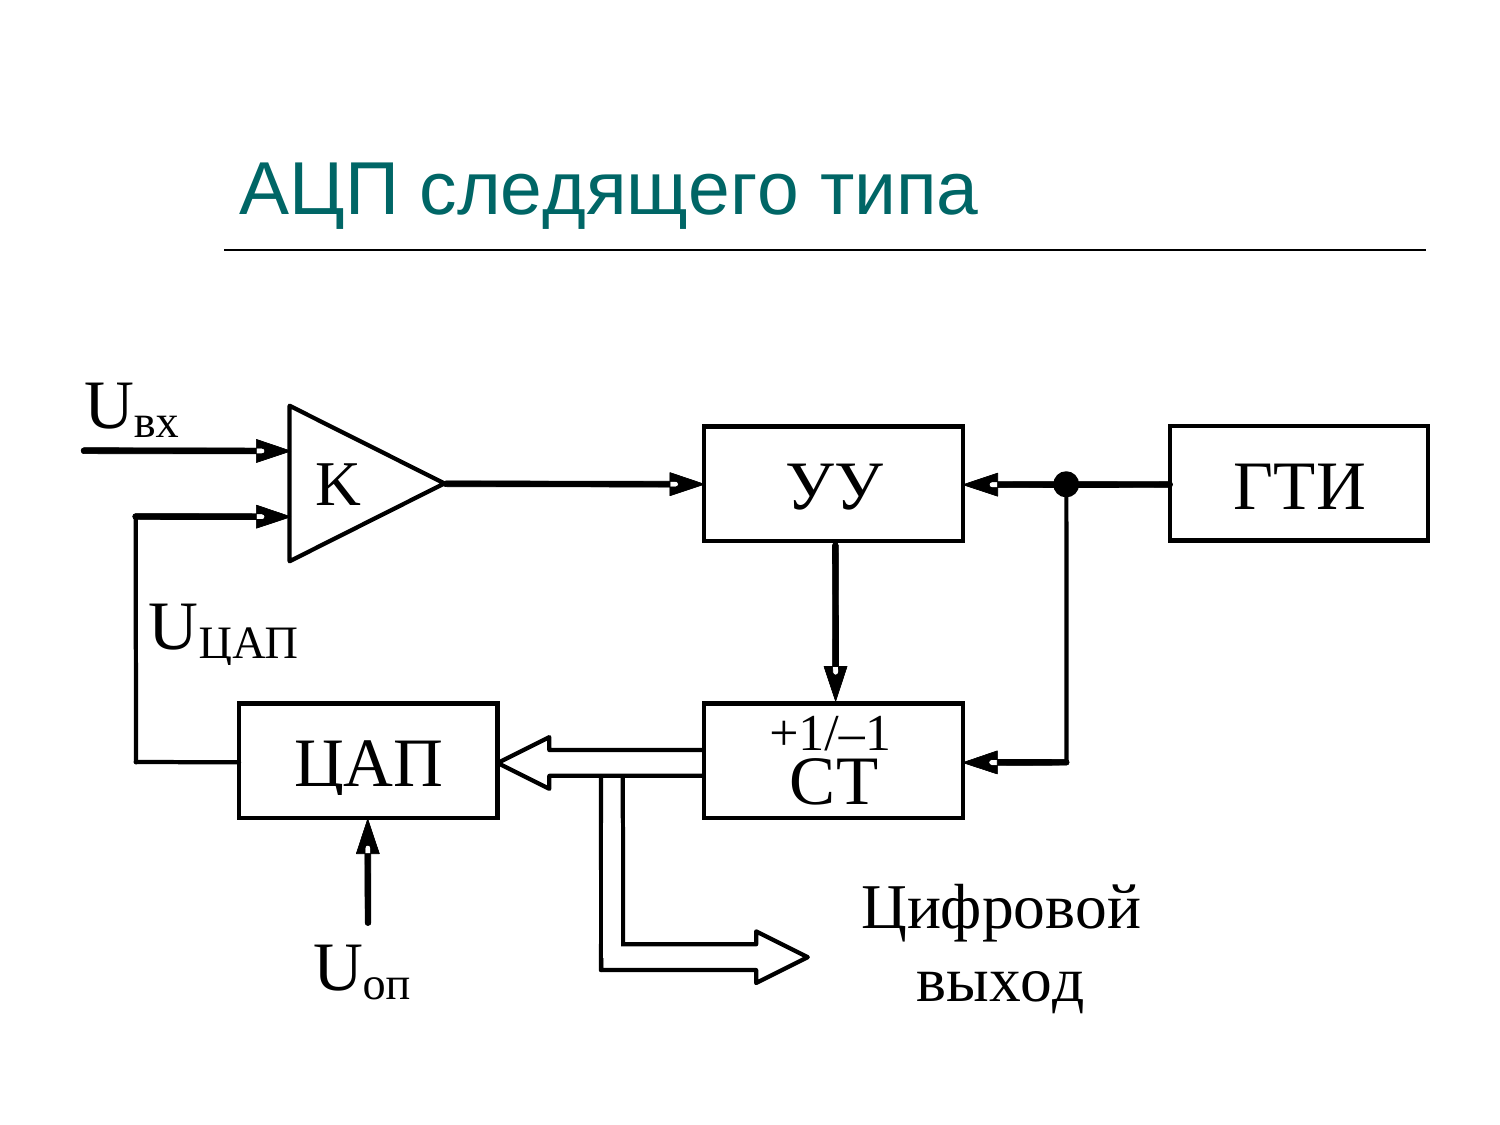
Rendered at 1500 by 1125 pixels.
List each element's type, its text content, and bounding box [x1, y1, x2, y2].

picture [64, 350, 1435, 1021]
title АЦП следящего типа [224, 49, 1425, 237]
